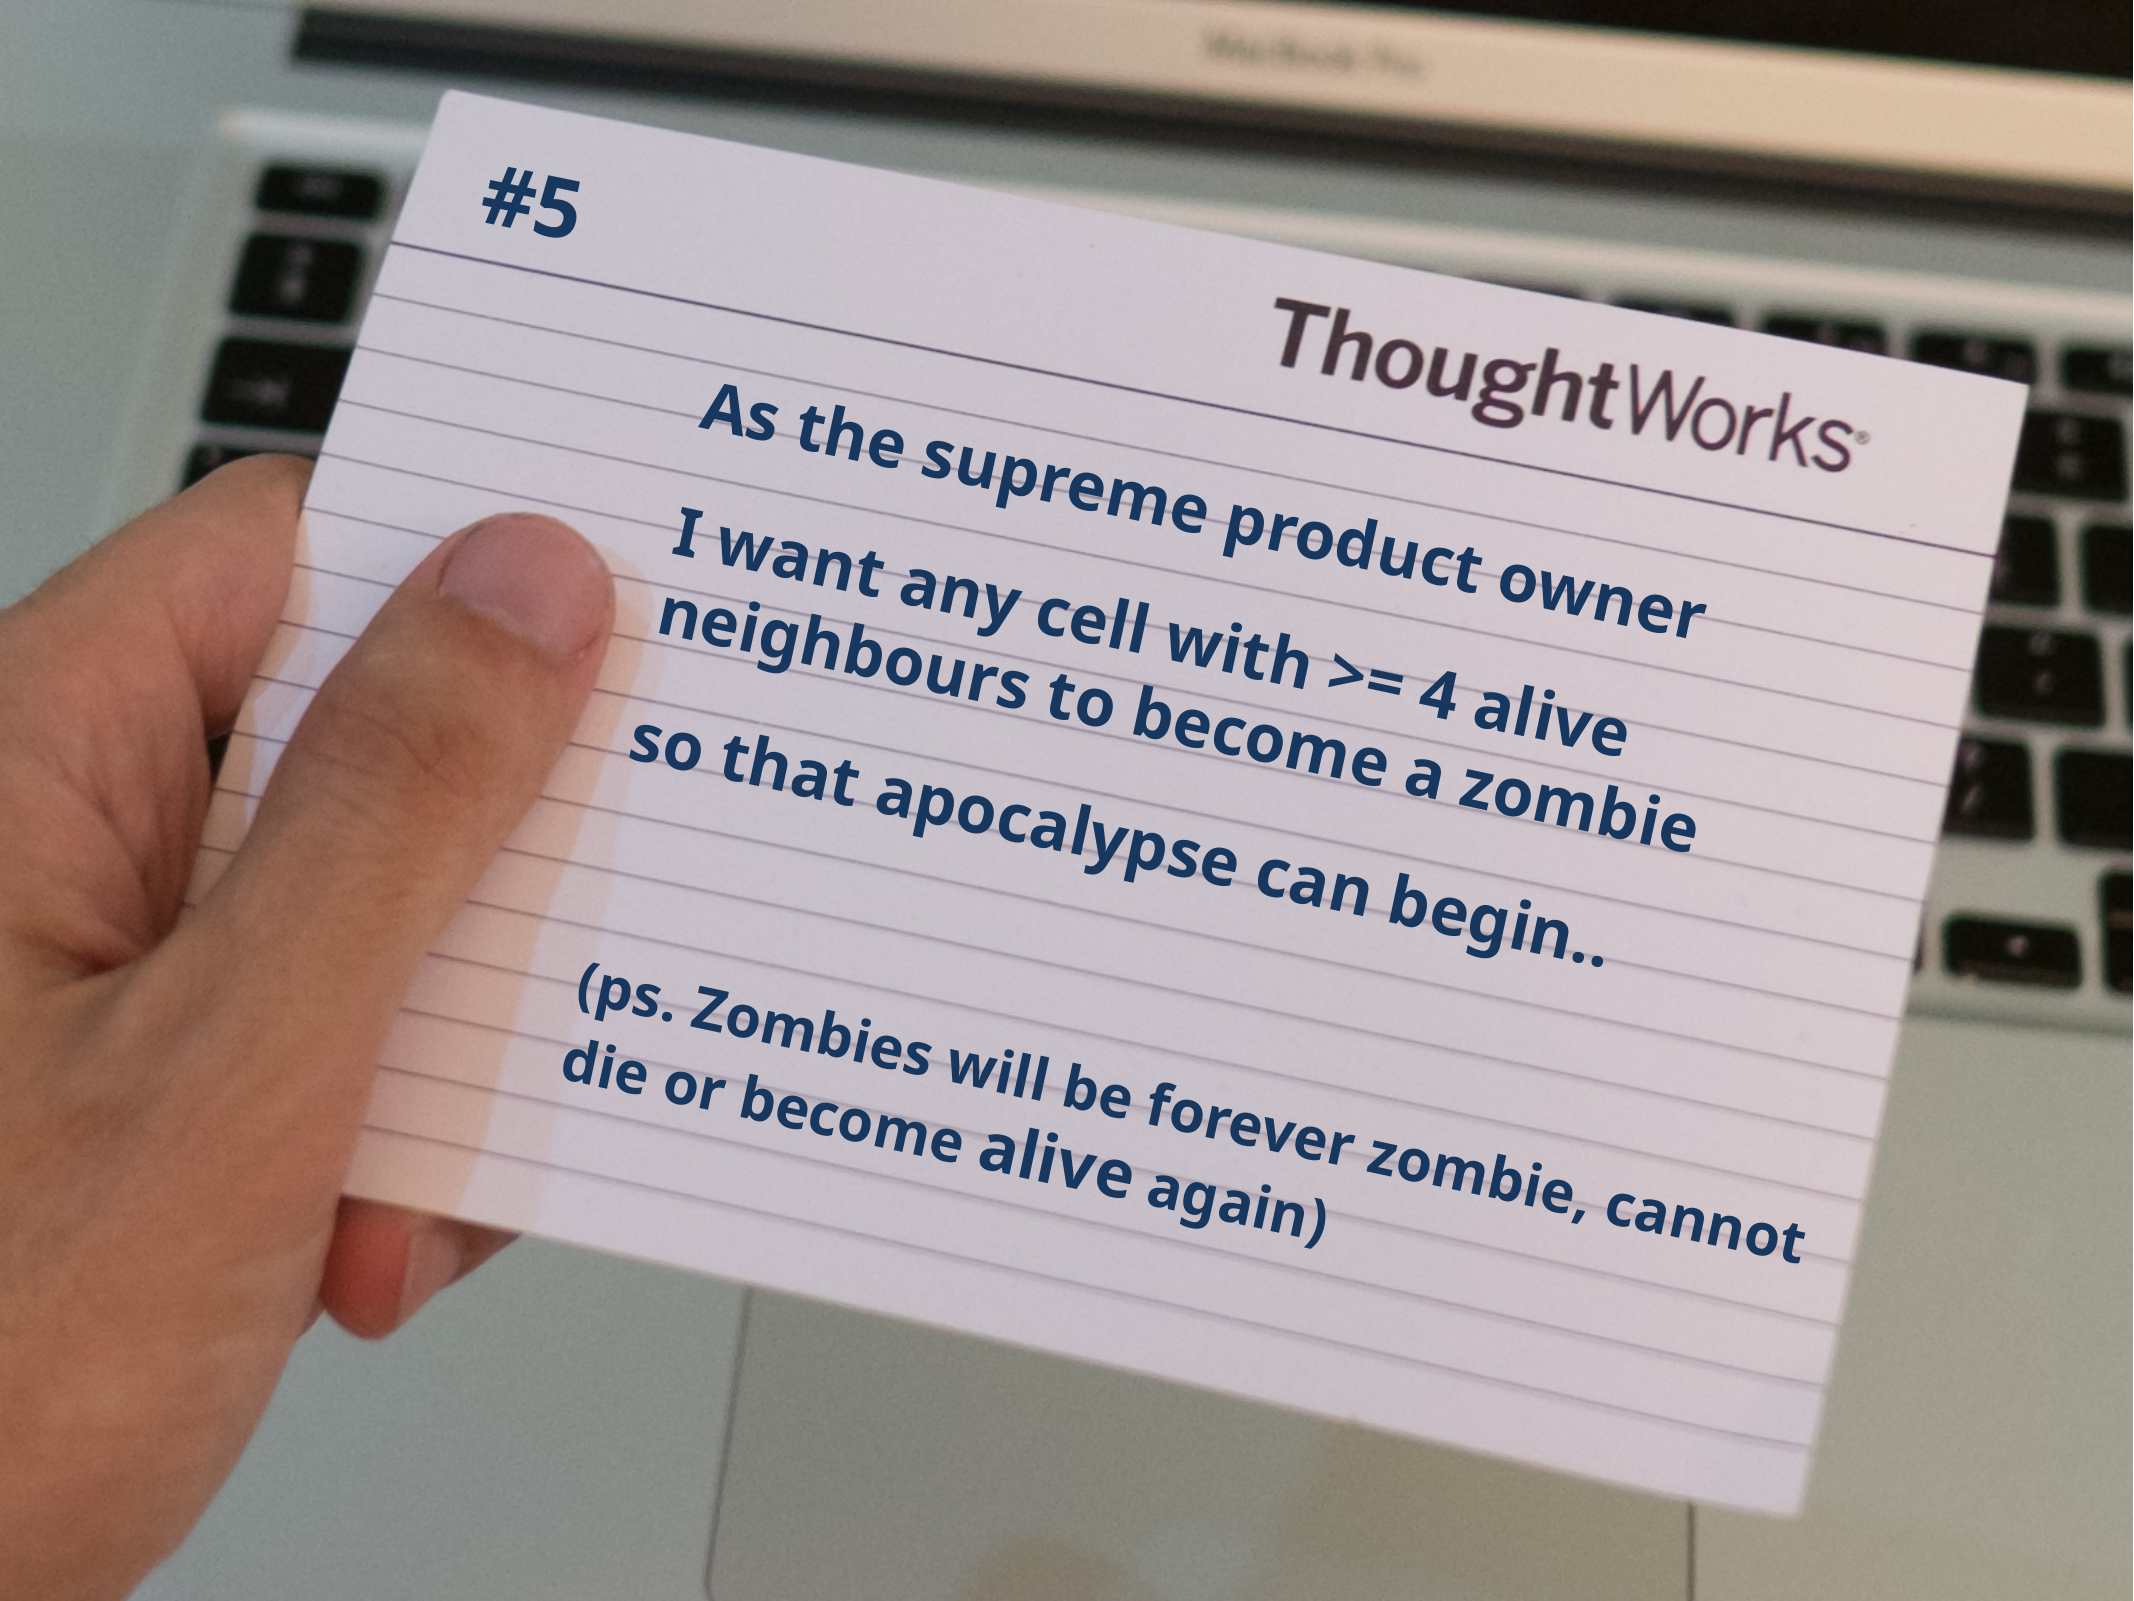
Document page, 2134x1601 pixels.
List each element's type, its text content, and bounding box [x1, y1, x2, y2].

text_box As the supreme product owner I want any cell with >= 4 alive neighbours to become a zombie so that apocalypse can begin.. (ps. Zombies will be forever zombie, cannot die or become alive again) [516, 351, 2012, 1483]
text_box #5 [457, 130, 639, 275]
picture [0, 0, 2133, 1601]
